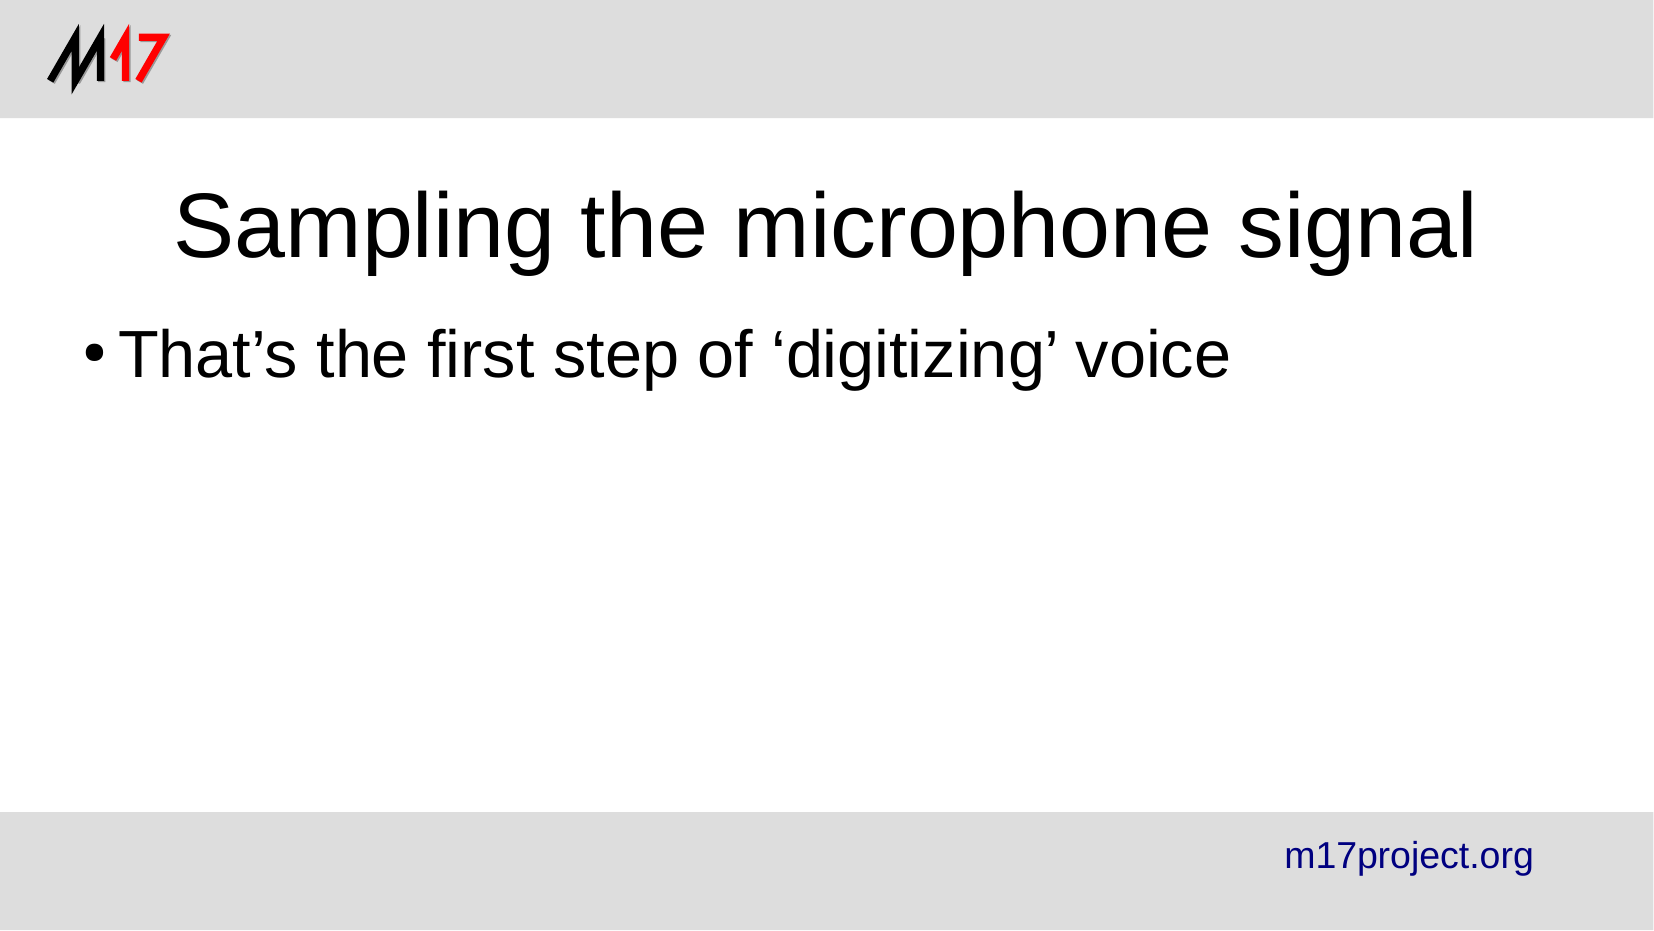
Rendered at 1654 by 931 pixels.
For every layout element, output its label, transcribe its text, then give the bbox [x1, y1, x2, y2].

title Sampling the microphone signal [82, 147, 1571, 303]
text_box [0, 812, 1654, 931]
text_box m17project.org [1269, 826, 1654, 897]
picture [39, 16, 178, 102]
text_box [0, 0, 1654, 119]
subtitle That’s the first step of ‘digitizing’ voice [82, 316, 1571, 812]
